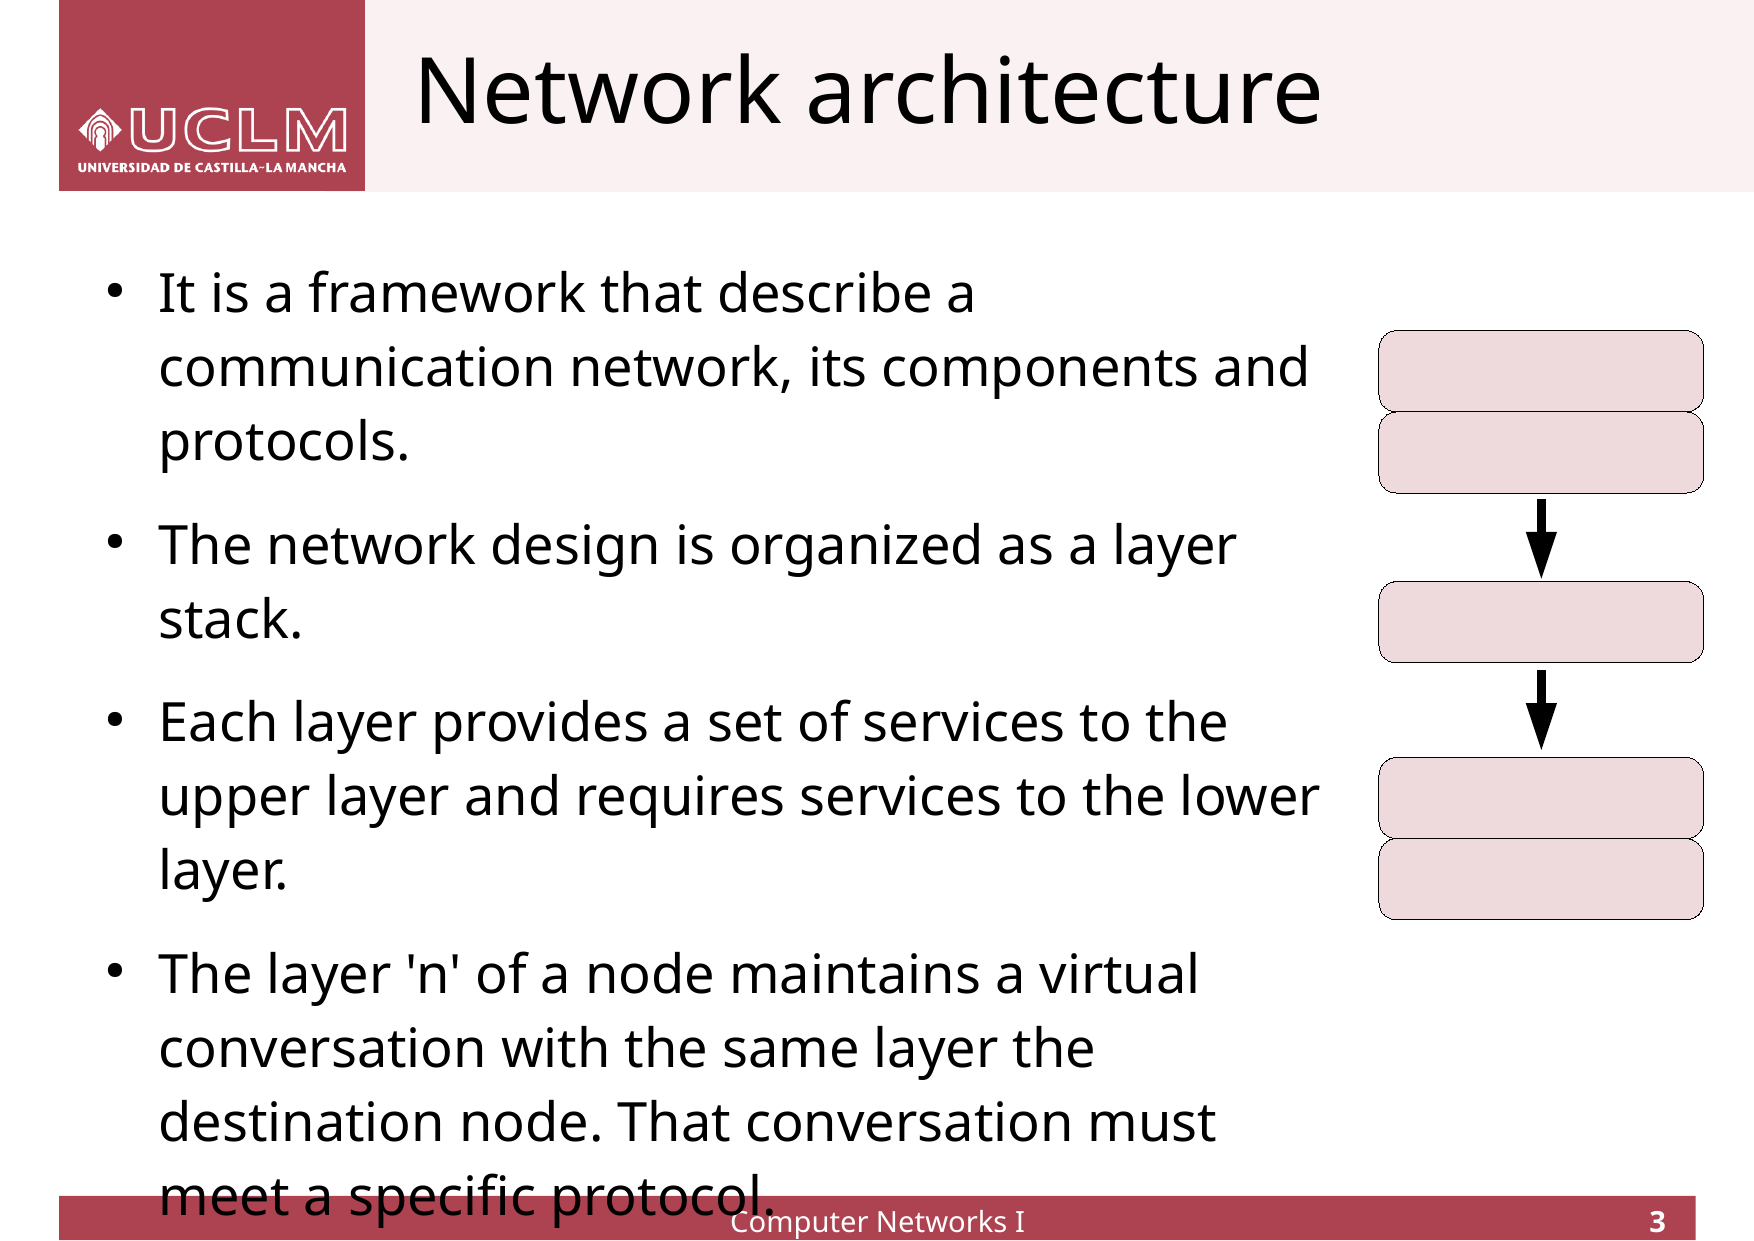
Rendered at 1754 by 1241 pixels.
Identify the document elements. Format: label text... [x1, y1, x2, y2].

text_box [1378, 757, 1704, 920]
picture [59, 0, 365, 191]
title Network architecture [413, 0, 1667, 198]
list It is a framework that describe a communication network, its components and protocols. The network design is organized as a layer stack. Each layer provides a set of services to the upper layer and requires services to the lower layer. The layer 'n' of a node maintains a virtual conversation with the same layer the destination node. That conversation must meet a specific protocol. [87, 254, 1351, 1074]
text_box [1378, 330, 1704, 494]
text_box [1378, 581, 1704, 663]
